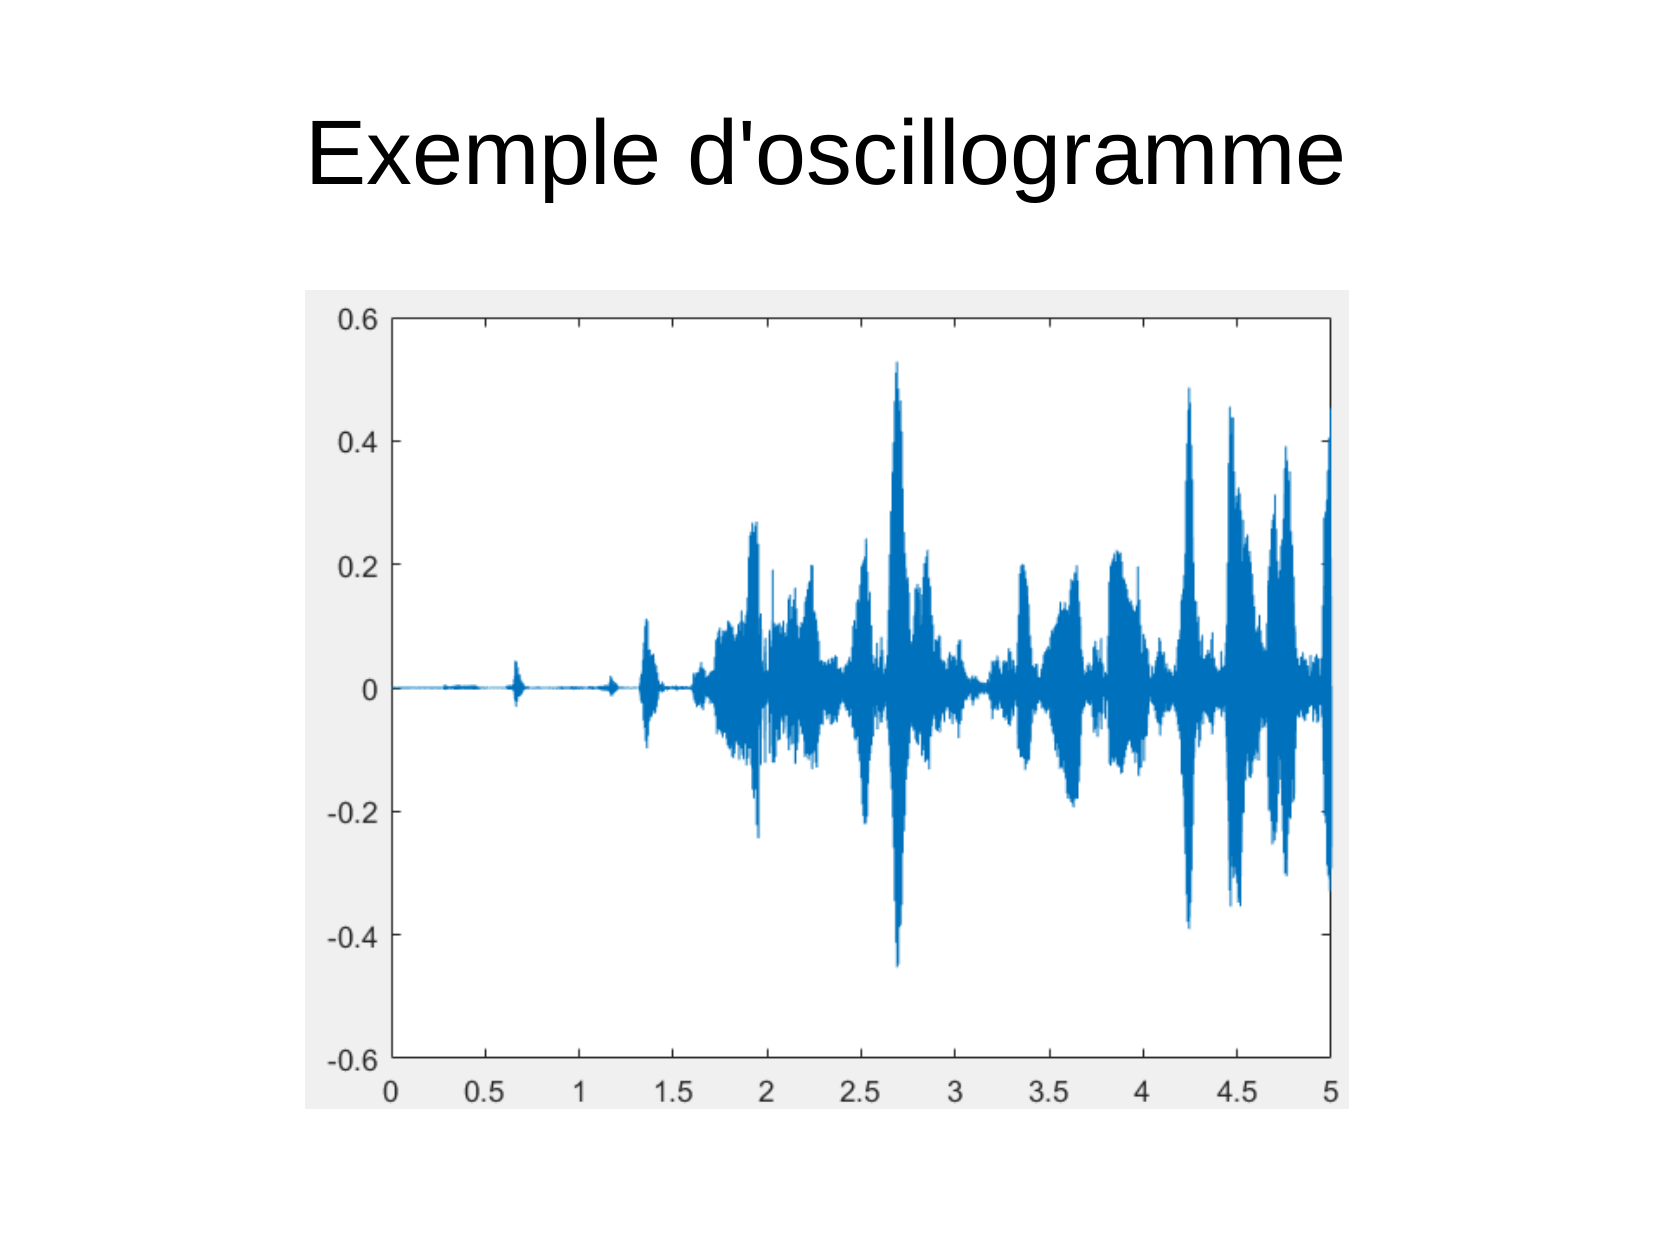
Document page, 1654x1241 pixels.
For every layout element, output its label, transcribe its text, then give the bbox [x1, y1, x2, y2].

title Exemple d'oscillogramme [82, 49, 1571, 257]
picture [305, 290, 1349, 1109]
